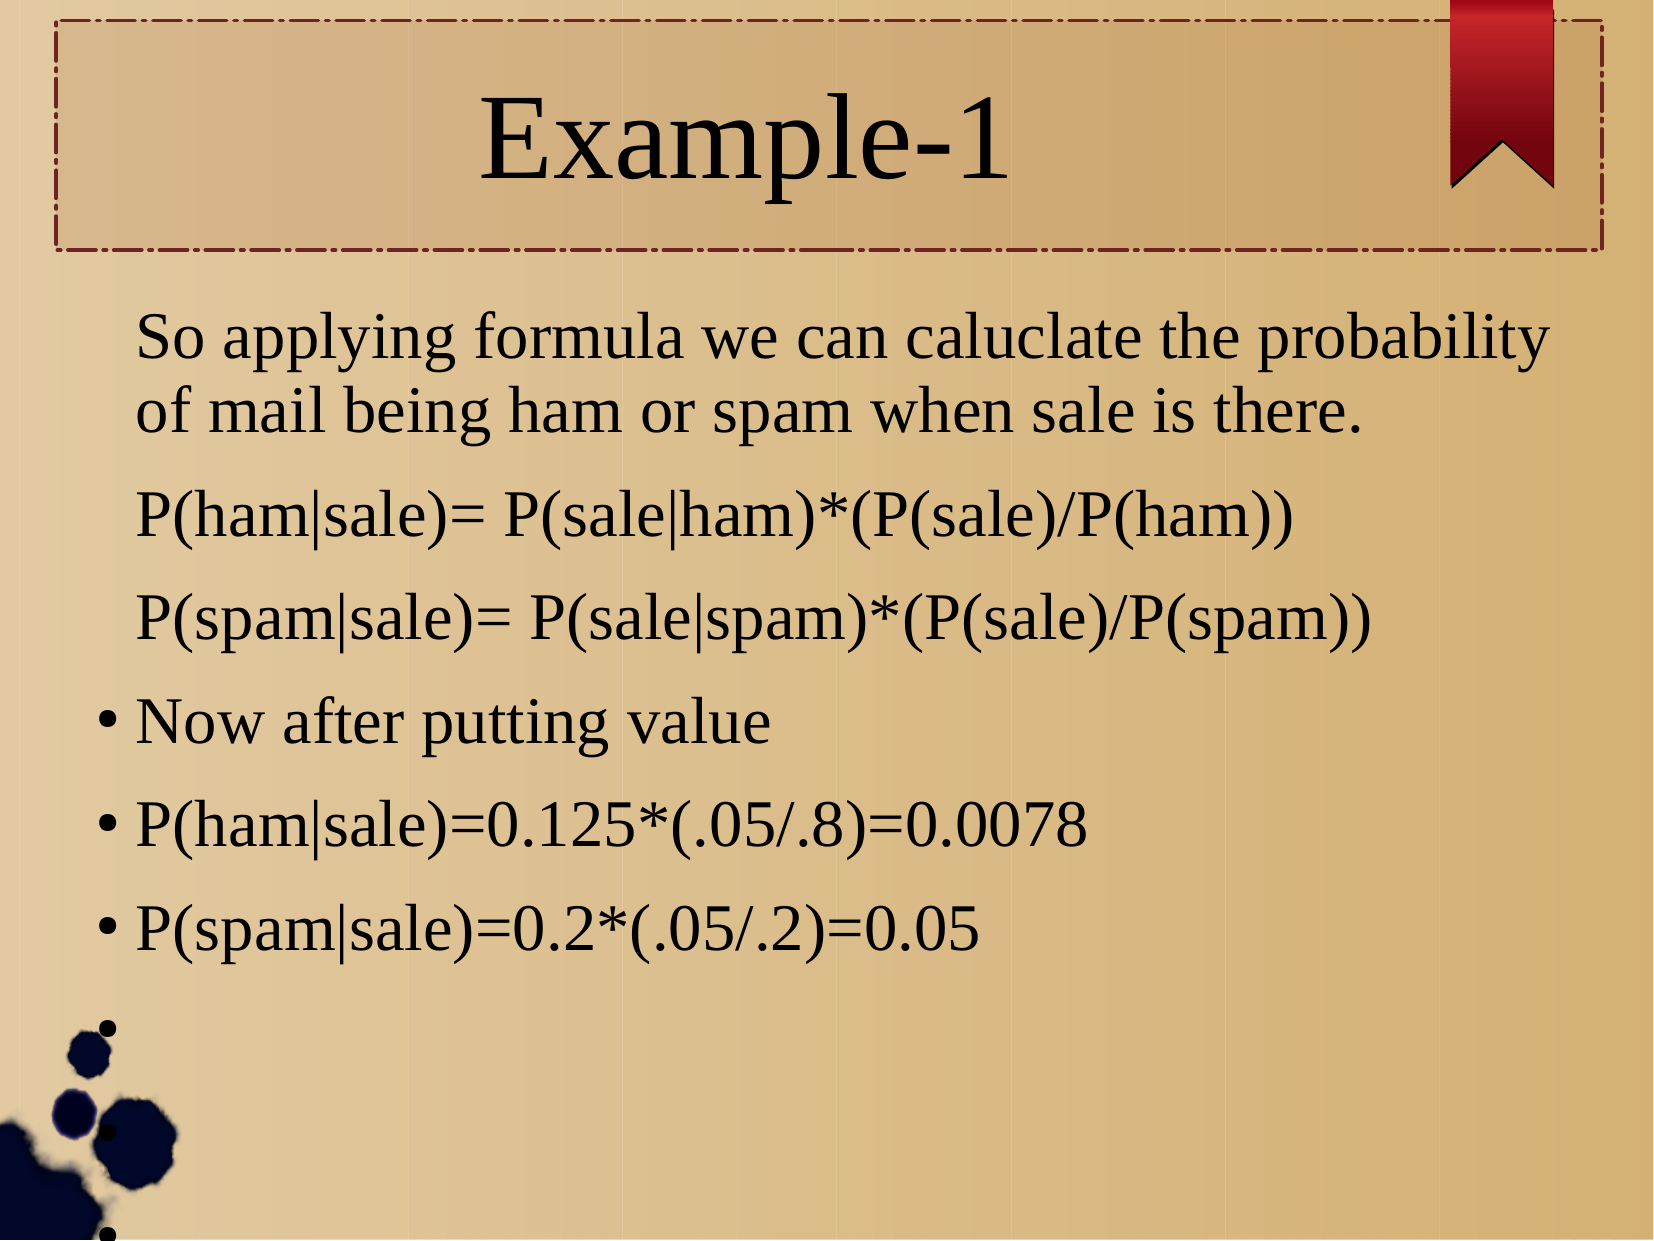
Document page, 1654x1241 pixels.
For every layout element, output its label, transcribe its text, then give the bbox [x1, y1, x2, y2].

title Example-1 [82, 47, 1412, 229]
list So applying formula we can caluclate the probability of mail being ham or spam when sale is there. P(ham|sale)= P(sale|ham)*(P(sale)/P(ham)) P(spam|sale)= P(sale|spam)*(P(sale)/P(spam)) Now after putting value P(ham|sale)=0.125*(.05/.8)=0.0078 P(spam|sale)=0.2*(.05/.2)=0.05 [82, 299, 1571, 1019]
